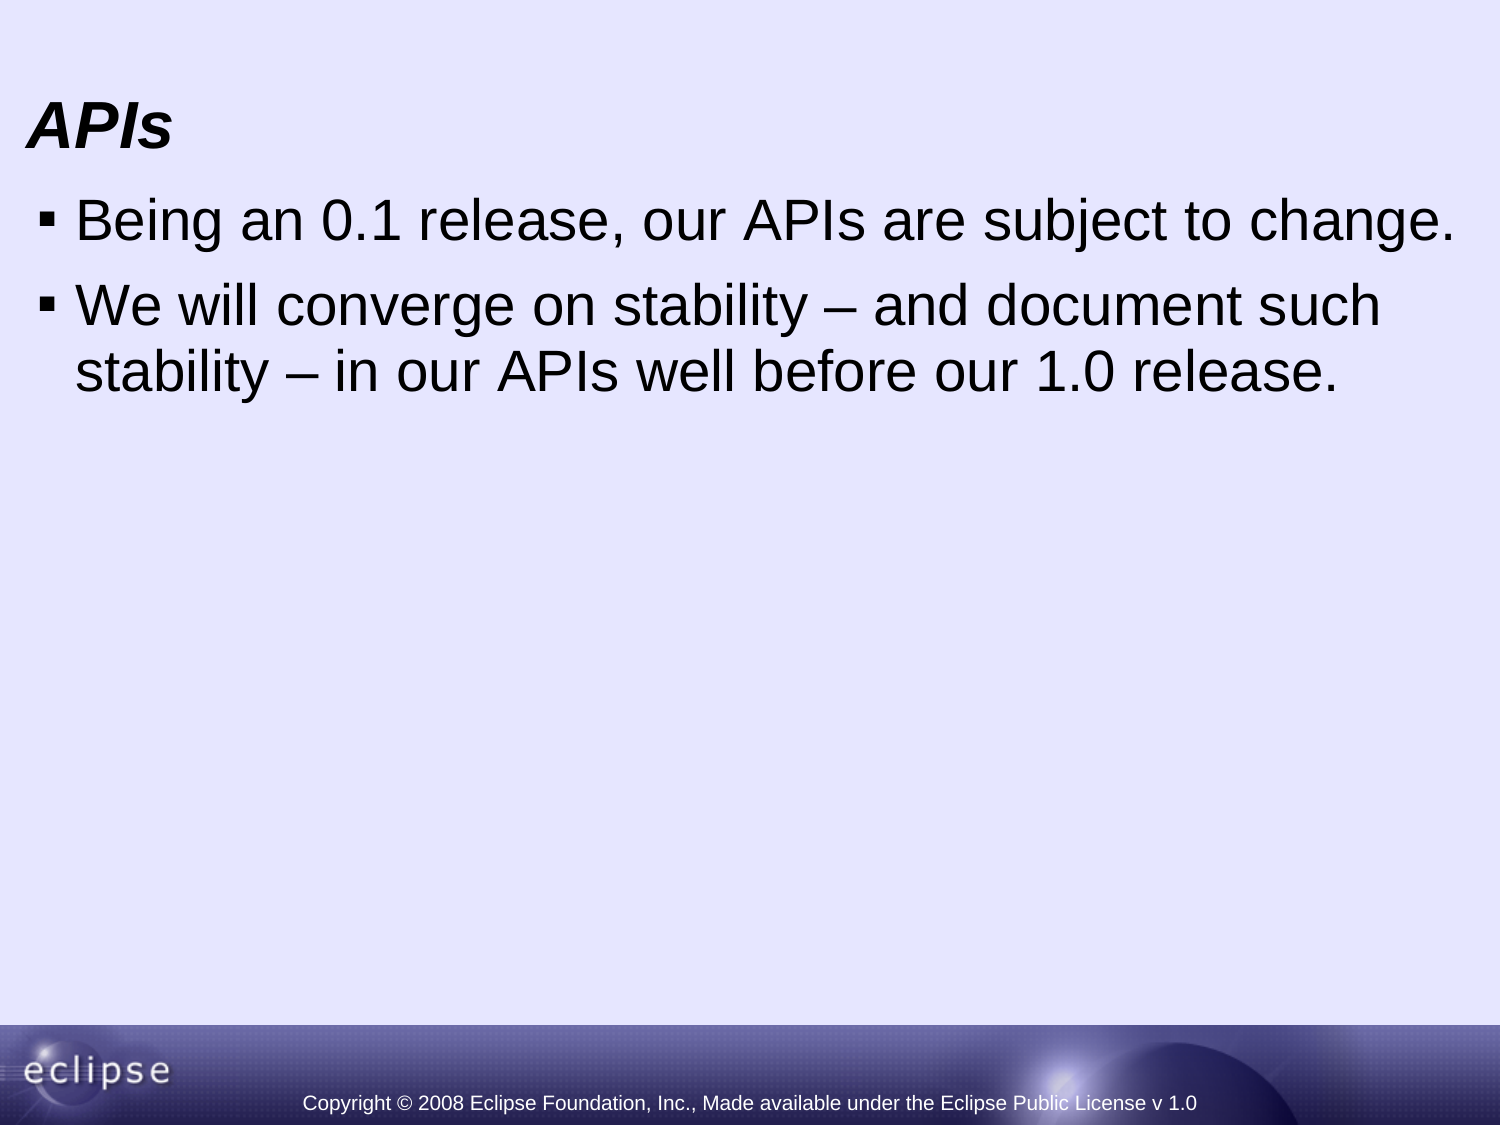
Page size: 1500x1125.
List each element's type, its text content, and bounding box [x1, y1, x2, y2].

picture [0, 1025, 1500, 1125]
title APIs [26, 84, 1474, 172]
list Being an 0.1 release, our APIs are subject to change. We will converge on stability – and document such stability – in our APIs well before our 1.0 release. [37, 187, 1463, 1021]
